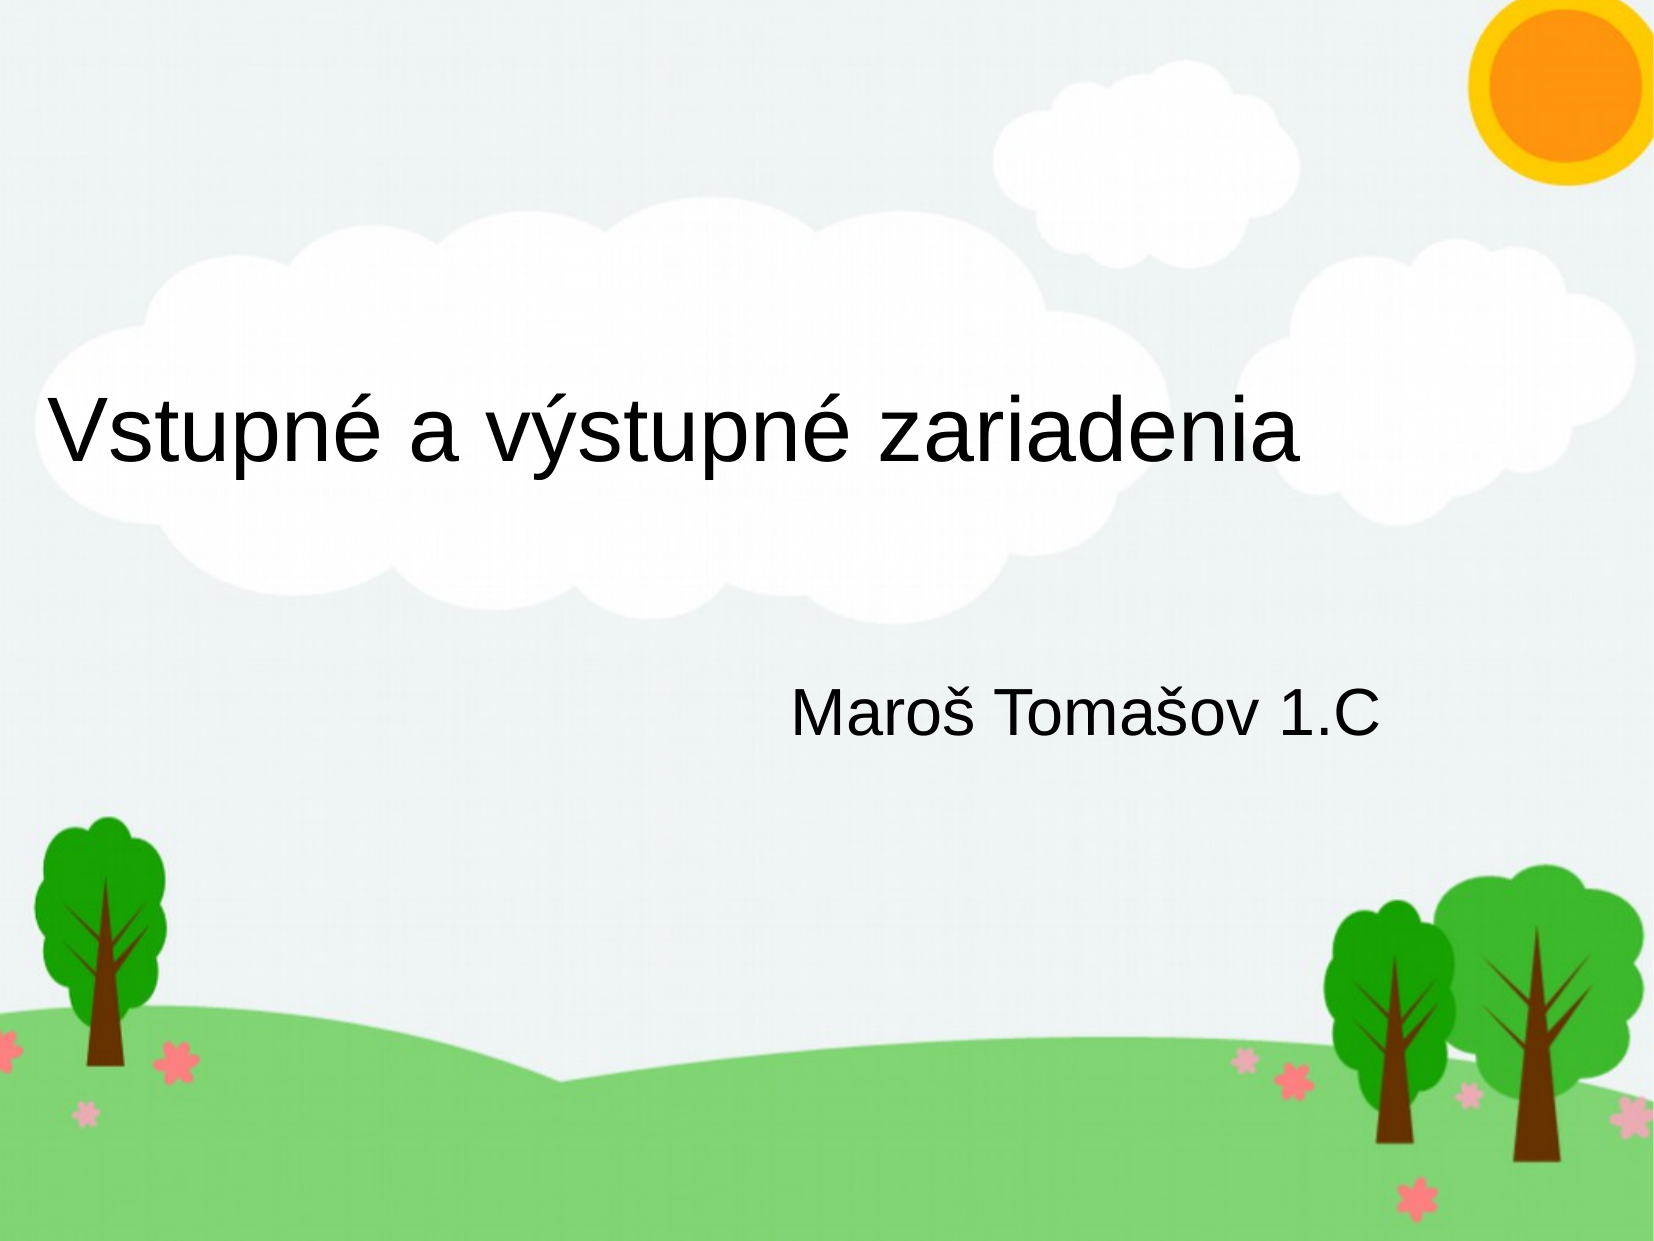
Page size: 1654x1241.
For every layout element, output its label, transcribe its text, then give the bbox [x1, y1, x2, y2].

title Vstupné a výstupné zariadenia [47, 283, 1512, 577]
picture [0, 0, 1654, 1241]
subtitle Maroš Tomašov 1.C [661, 632, 1512, 792]
